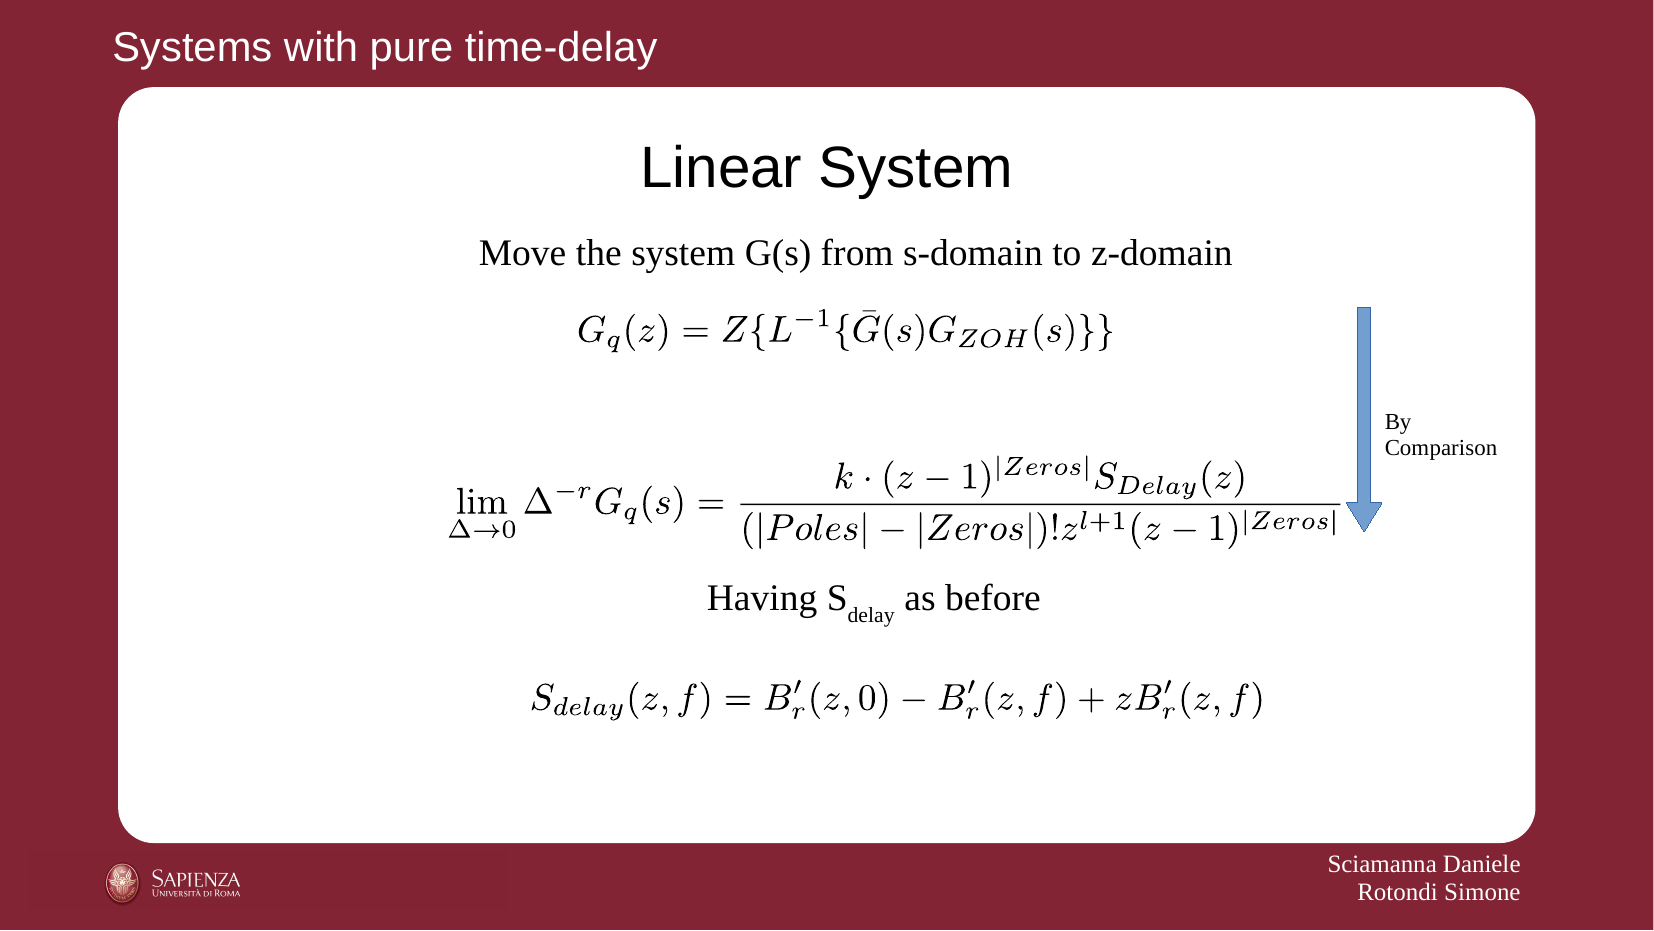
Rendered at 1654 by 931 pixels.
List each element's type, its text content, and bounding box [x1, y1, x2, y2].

title Systems with pure time-delay [112, 11, 756, 83]
text_box [118, 87, 1536, 844]
title Linear System [162, 110, 1492, 225]
text_box By Comparison [1370, 401, 1536, 493]
text_box Move the system G(s) from s-domain to z-domain [437, 224, 1276, 281]
text_box Sciamanna Daniele Rotondi Simone [933, 843, 1536, 914]
picture [29, 850, 508, 910]
text_box Having Sdelay as before [425, 569, 1323, 635]
